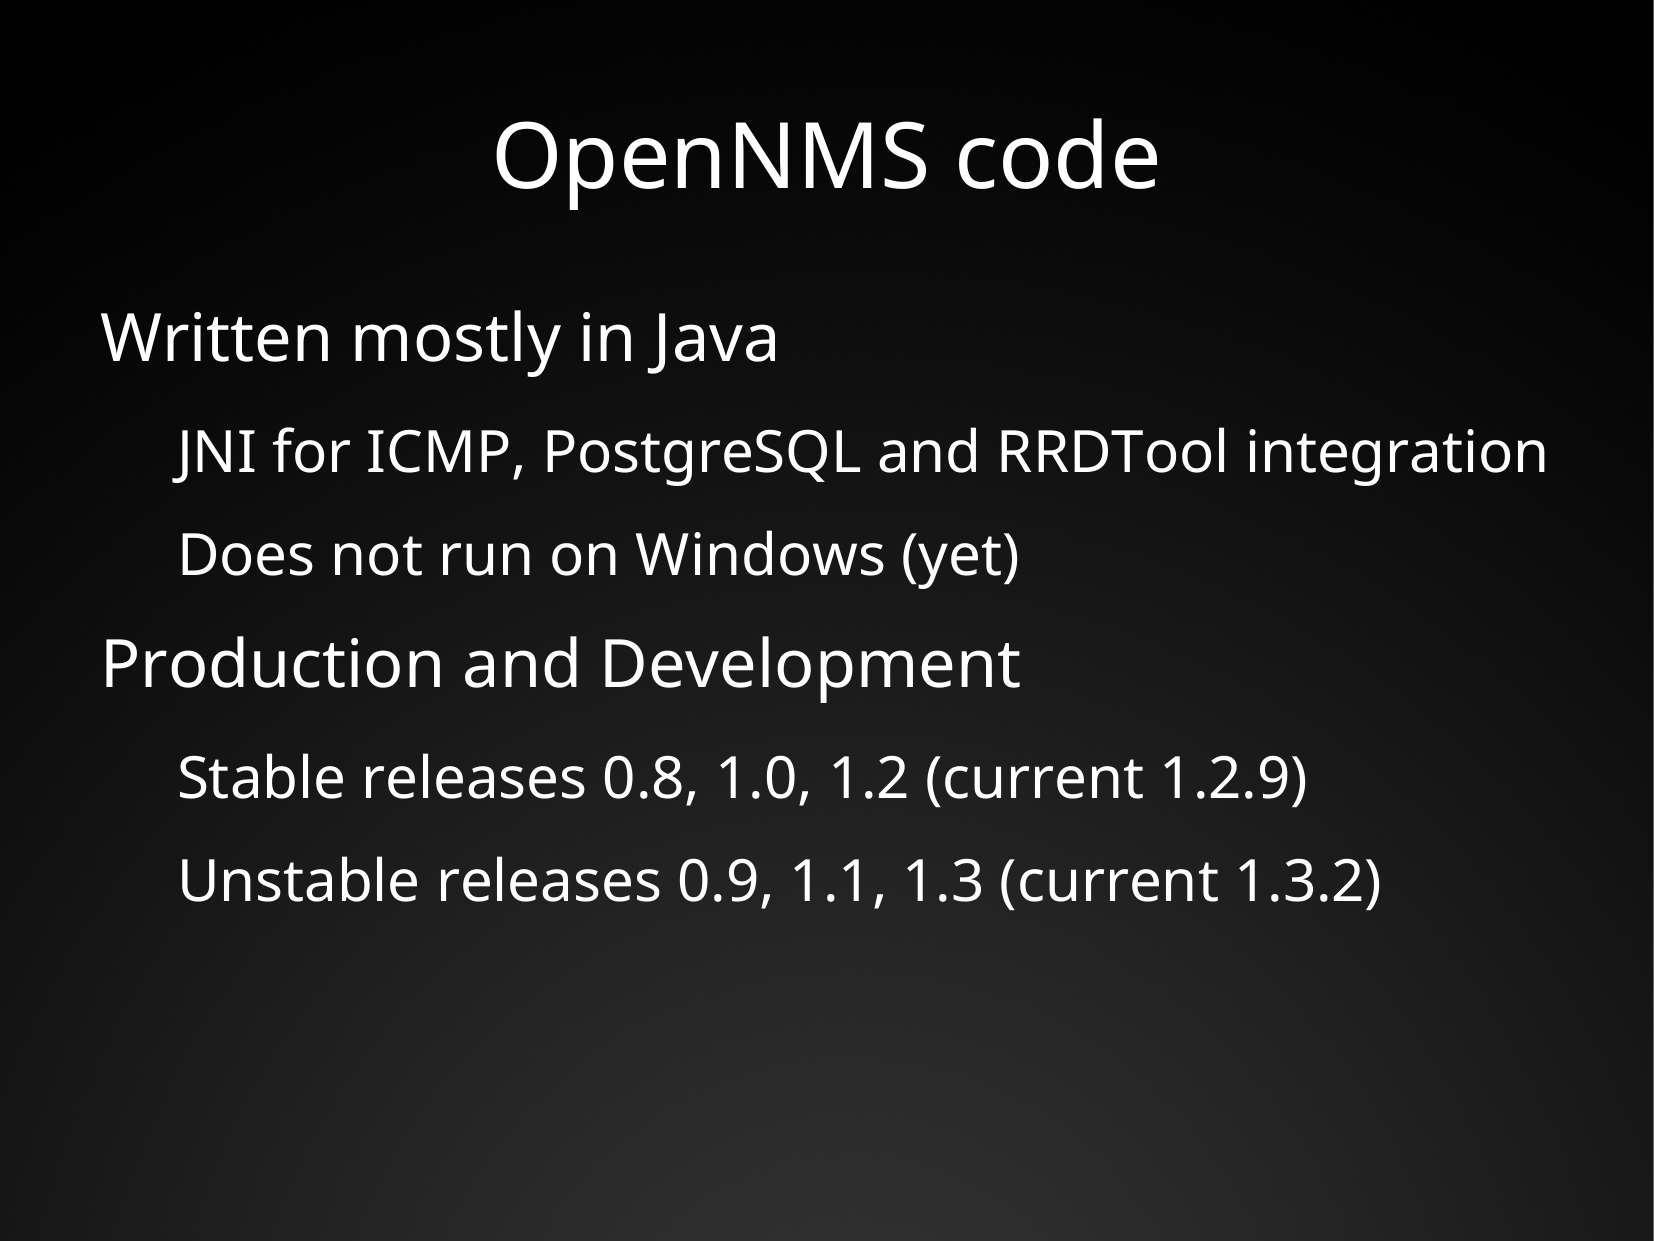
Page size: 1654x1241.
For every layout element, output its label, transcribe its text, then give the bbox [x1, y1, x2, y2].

title OpenNMS code [82, 49, 1571, 257]
list Written mostly in Java JNI for ICMP, PostgreSQL and RRDTool integration Does not run on Windows (yet) Production and Development Stable releases 0.8, 1.0, 1.2 (current 1.2.9) Unstable releases 0.9, 1.1, 1.3 (current 1.3.2) [82, 290, 1571, 1109]
picture [0, 0, 1654, 1241]
